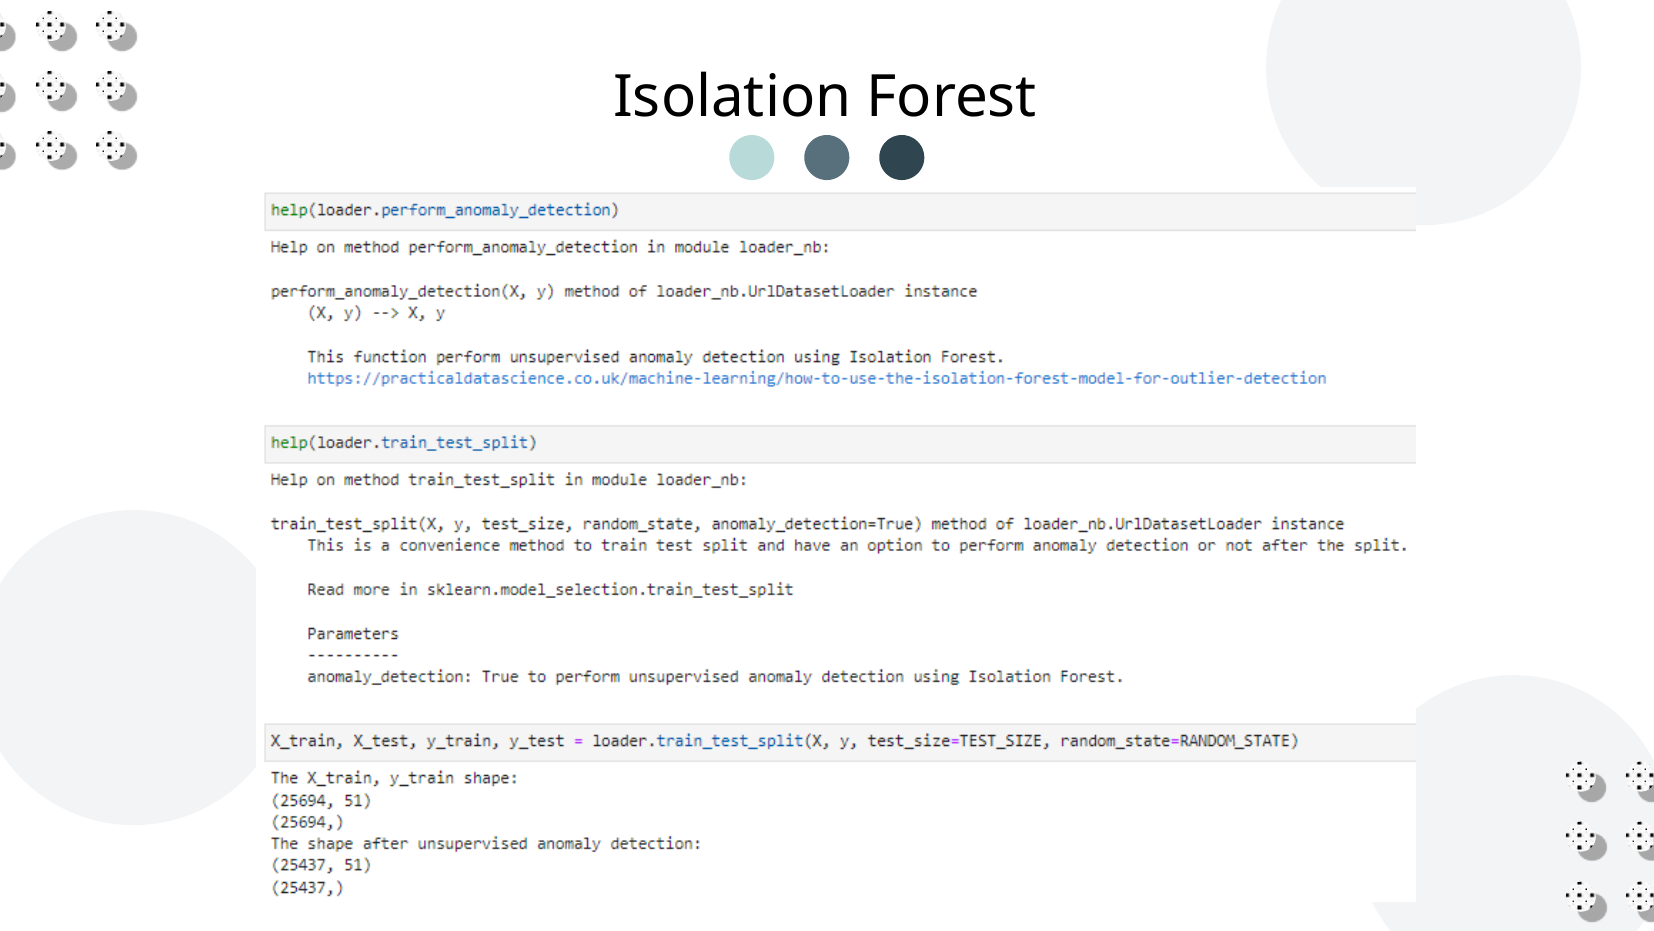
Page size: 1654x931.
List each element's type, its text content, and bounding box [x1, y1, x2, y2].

picture [256, 187, 1416, 902]
picture [35, 70, 66, 101]
picture [35, 130, 67, 161]
picture [1565, 821, 1596, 852]
picture [35, 10, 66, 41]
picture [1565, 761, 1596, 792]
text_box Isolation Forest [420, 46, 1231, 144]
picture [1625, 761, 1654, 792]
picture [0, 133, 7, 159]
text_box [879, 135, 925, 181]
picture [0, 13, 6, 38]
picture [1625, 881, 1654, 912]
text_box [729, 135, 775, 181]
picture [1565, 881, 1596, 912]
picture [95, 70, 126, 101]
picture [0, 74, 6, 99]
picture [95, 10, 126, 41]
picture [1625, 821, 1654, 852]
text_box [804, 135, 850, 181]
picture [95, 130, 127, 161]
